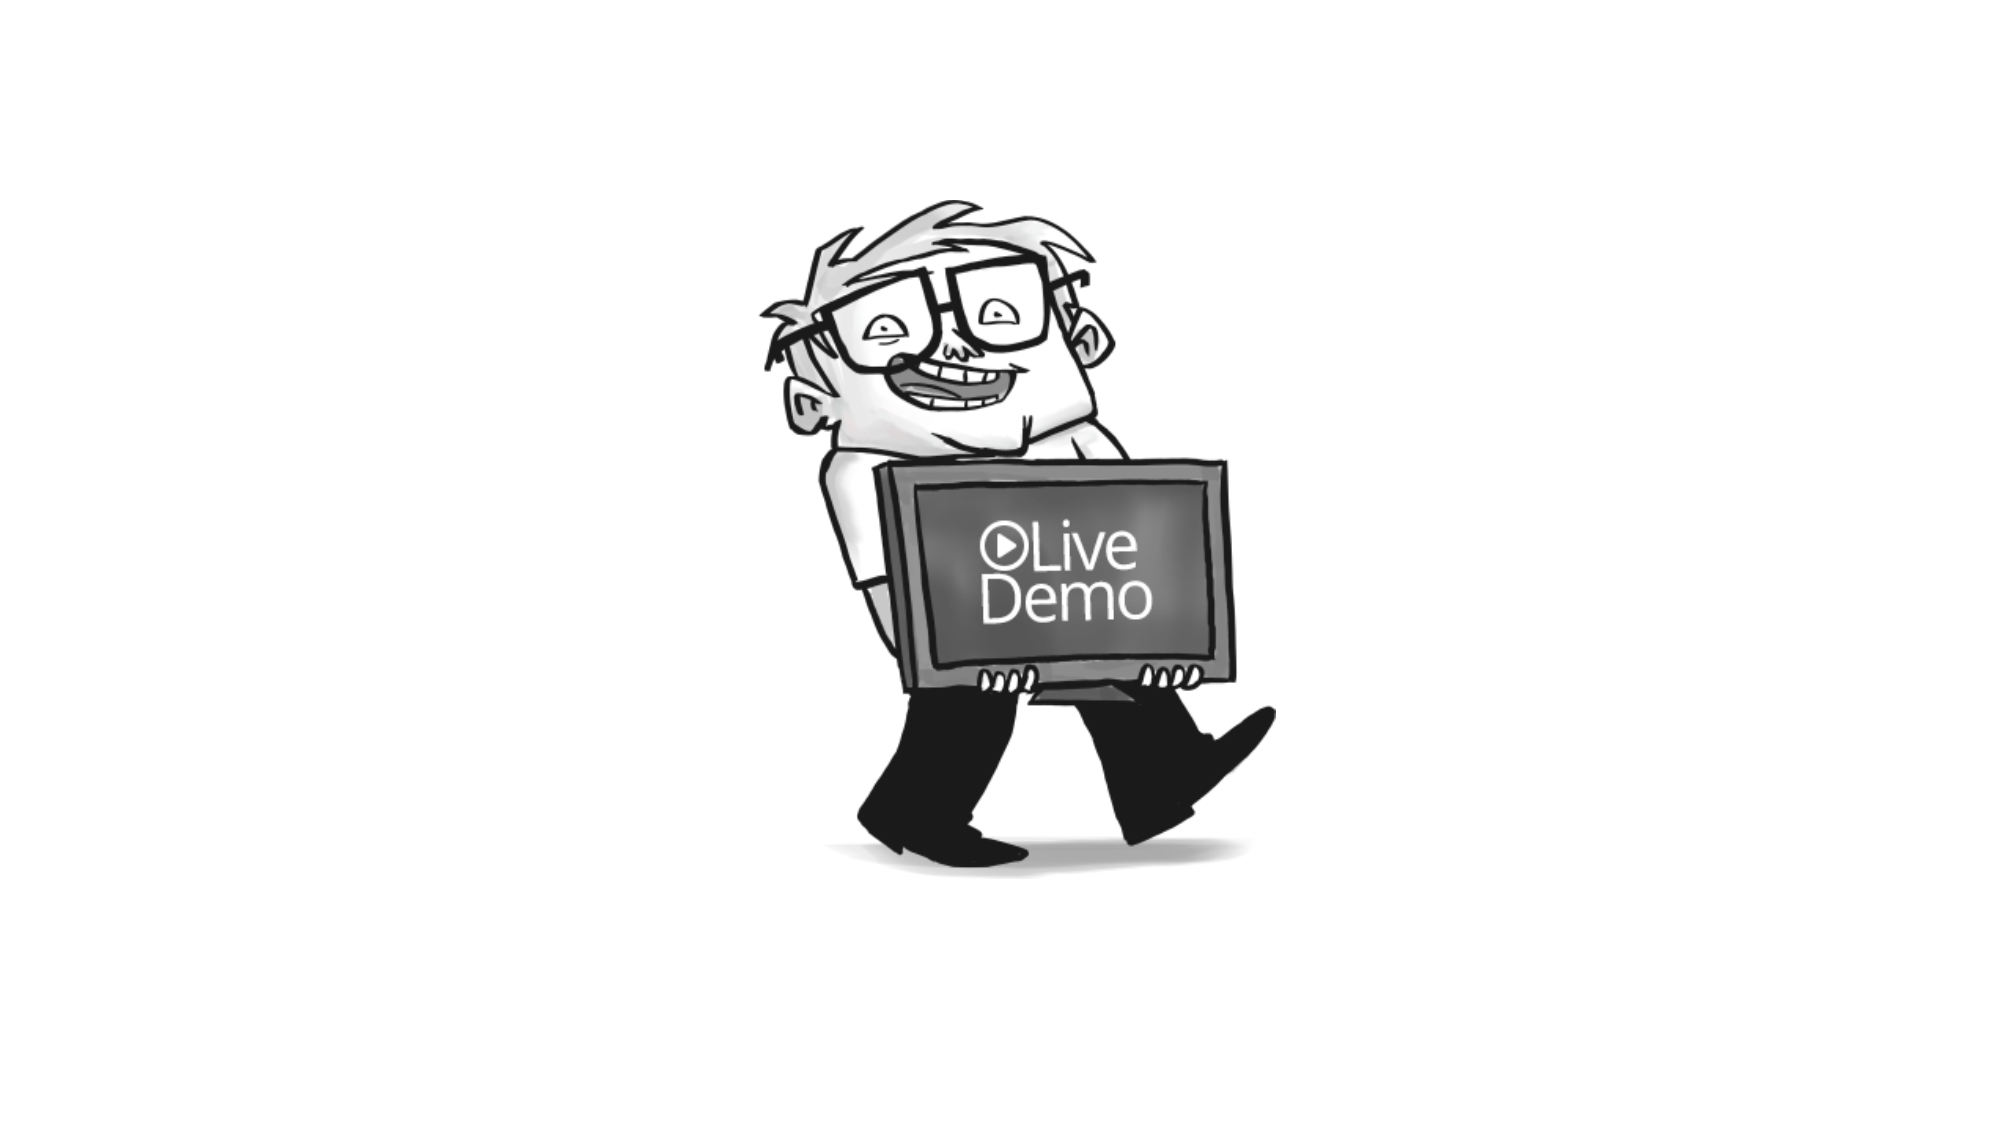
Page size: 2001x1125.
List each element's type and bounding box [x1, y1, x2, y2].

picture [746, 200, 1276, 879]
